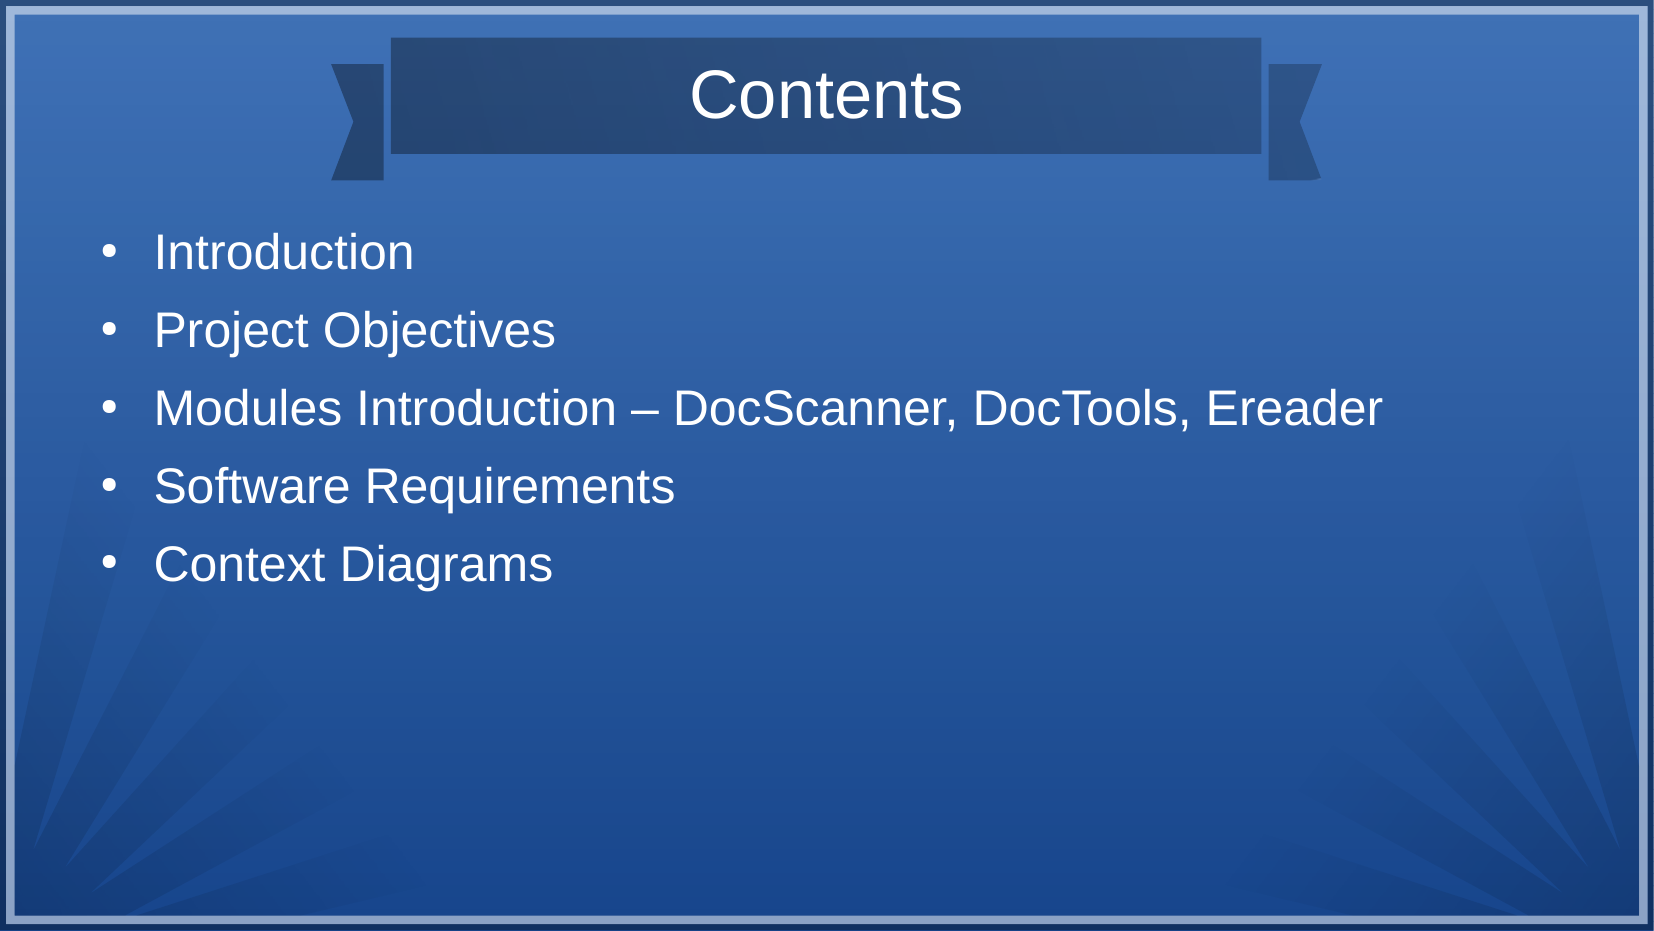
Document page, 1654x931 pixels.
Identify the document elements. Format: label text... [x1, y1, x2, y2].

title Contents [389, 35, 1264, 154]
list Introduction Project Objectives Modules Introduction – DocScanner, DocTools, Ereader Software Requirements Context Diagrams [82, 224, 1571, 848]
